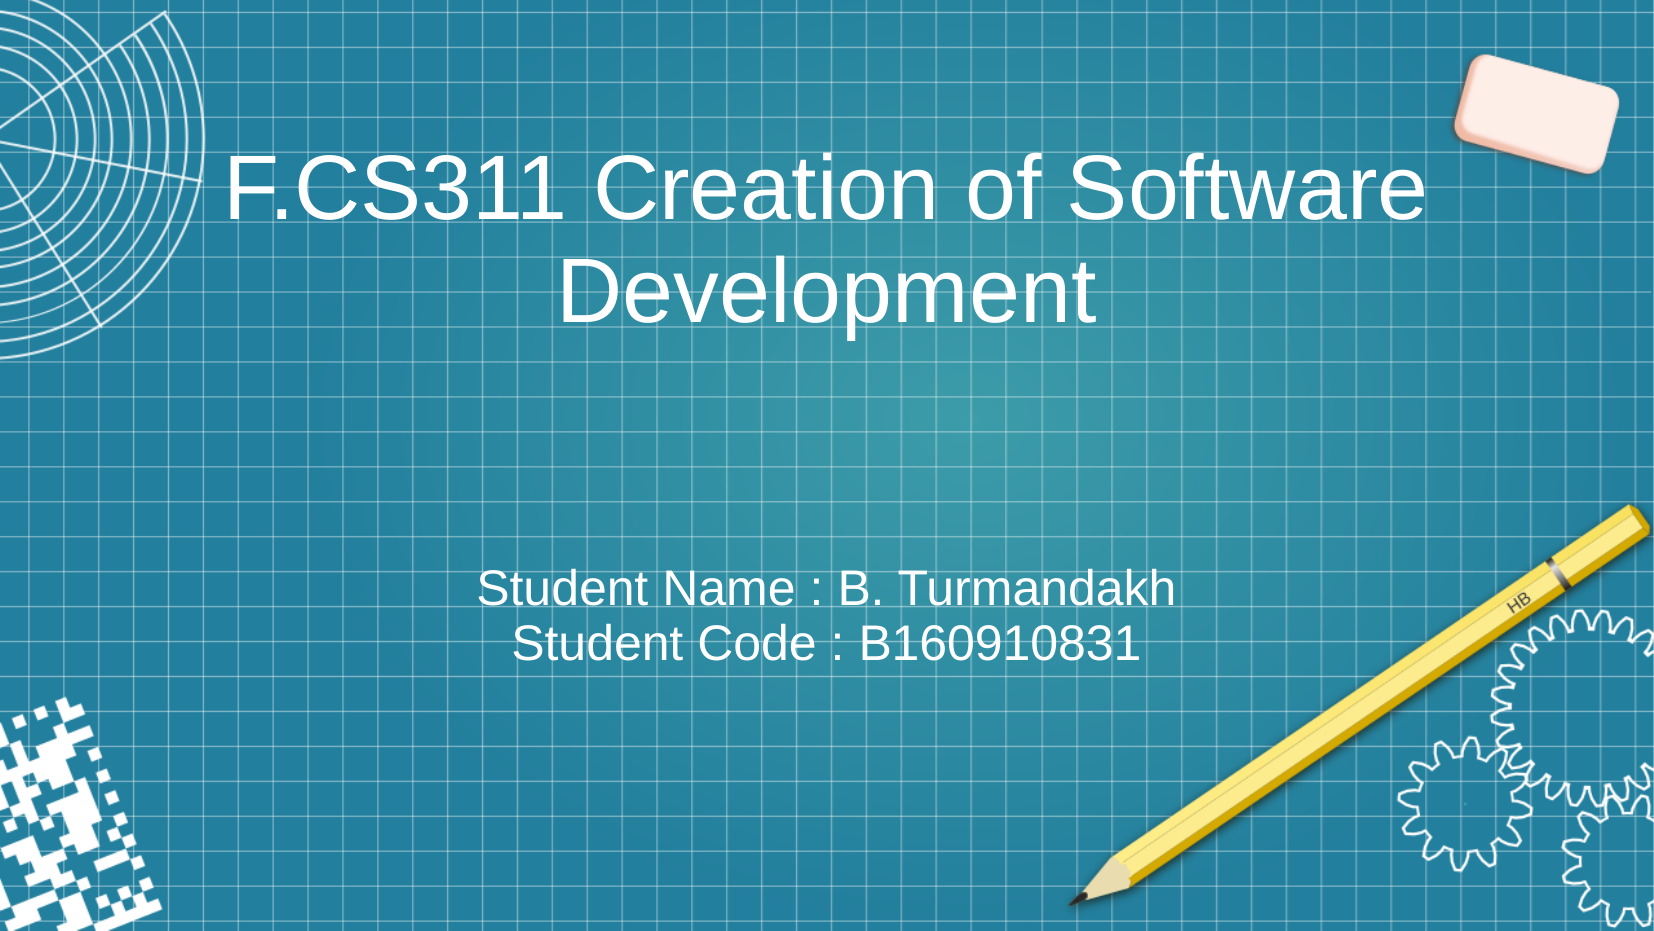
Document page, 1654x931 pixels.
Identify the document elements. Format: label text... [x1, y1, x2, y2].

title F.CS311 Creation of Software Development [82, 132, 1571, 346]
subtitle Student Name : B. Turmandakh Student Code : B160910831 [82, 389, 1571, 842]
picture [0, 0, 1654, 931]
